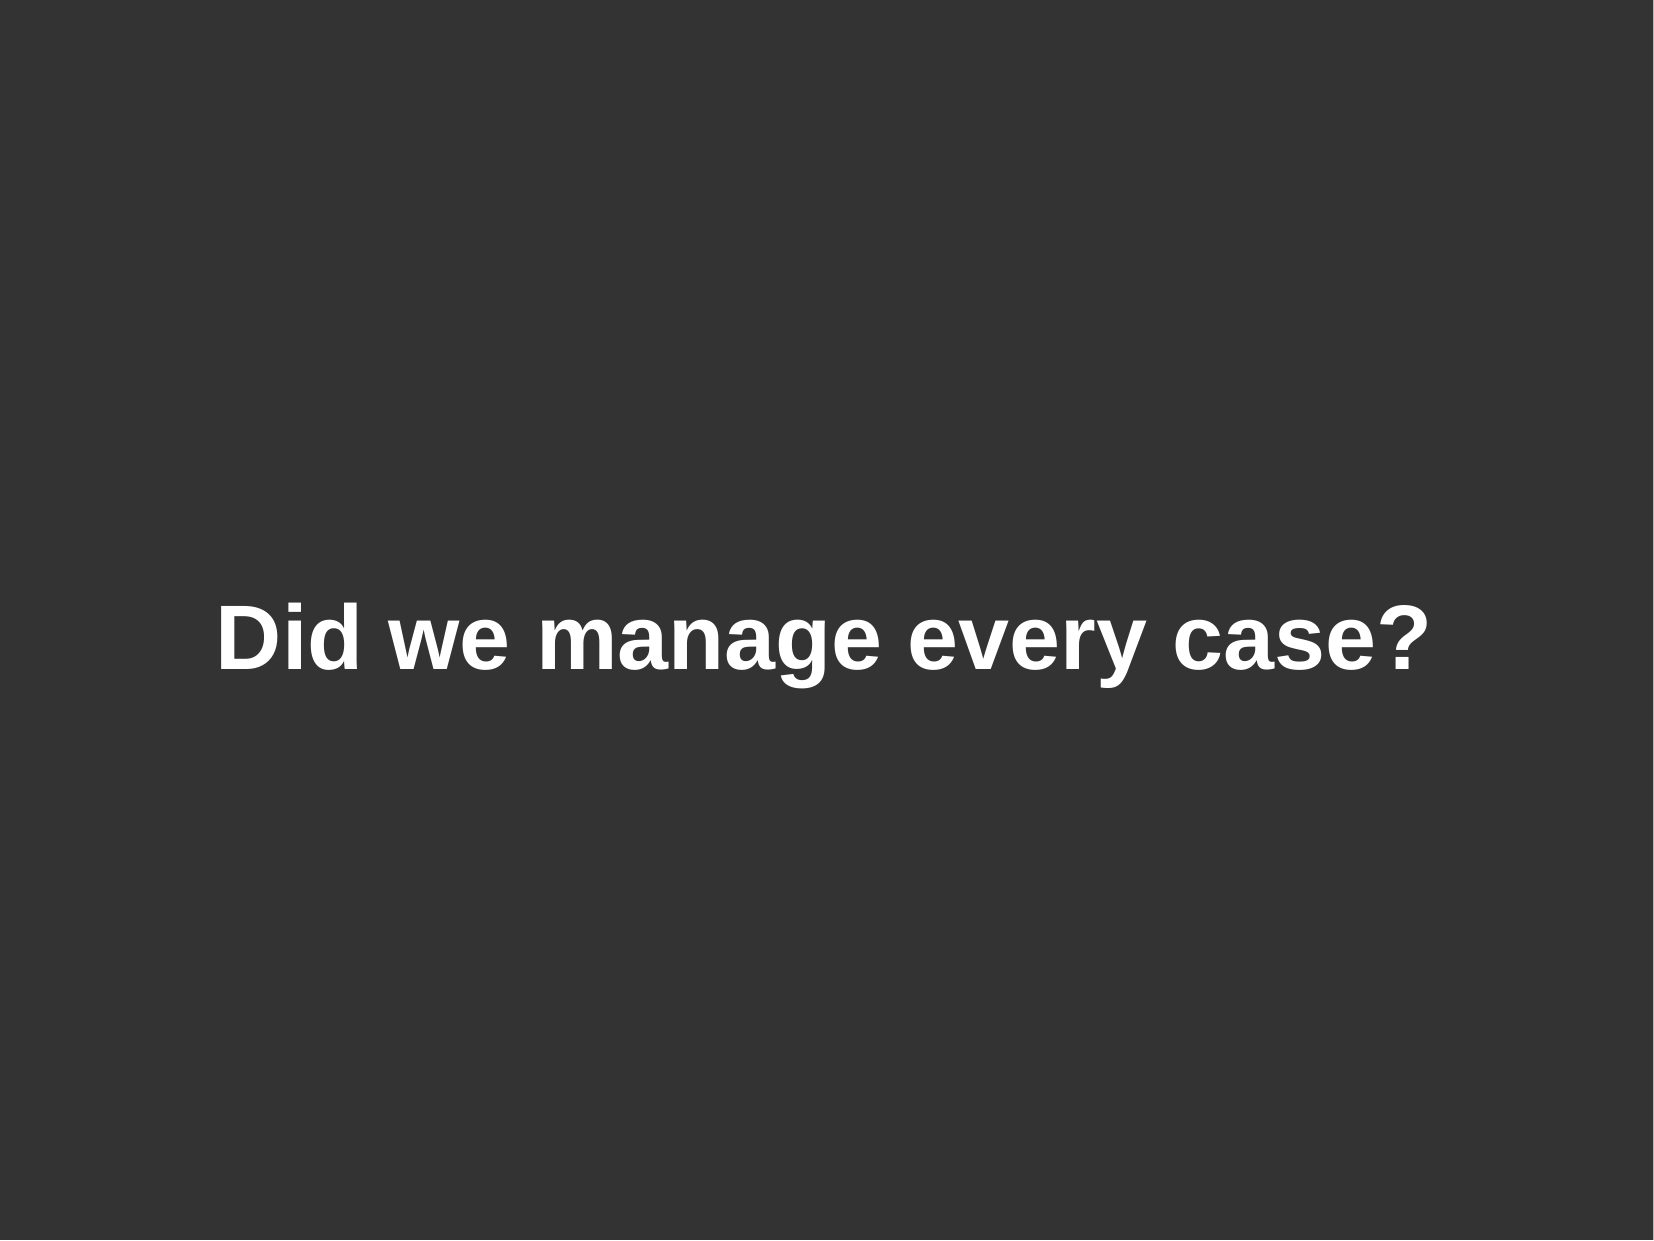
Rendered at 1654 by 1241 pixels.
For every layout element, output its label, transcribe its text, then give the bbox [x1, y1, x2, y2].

title Did we manage every case? [30, 586, 1621, 690]
